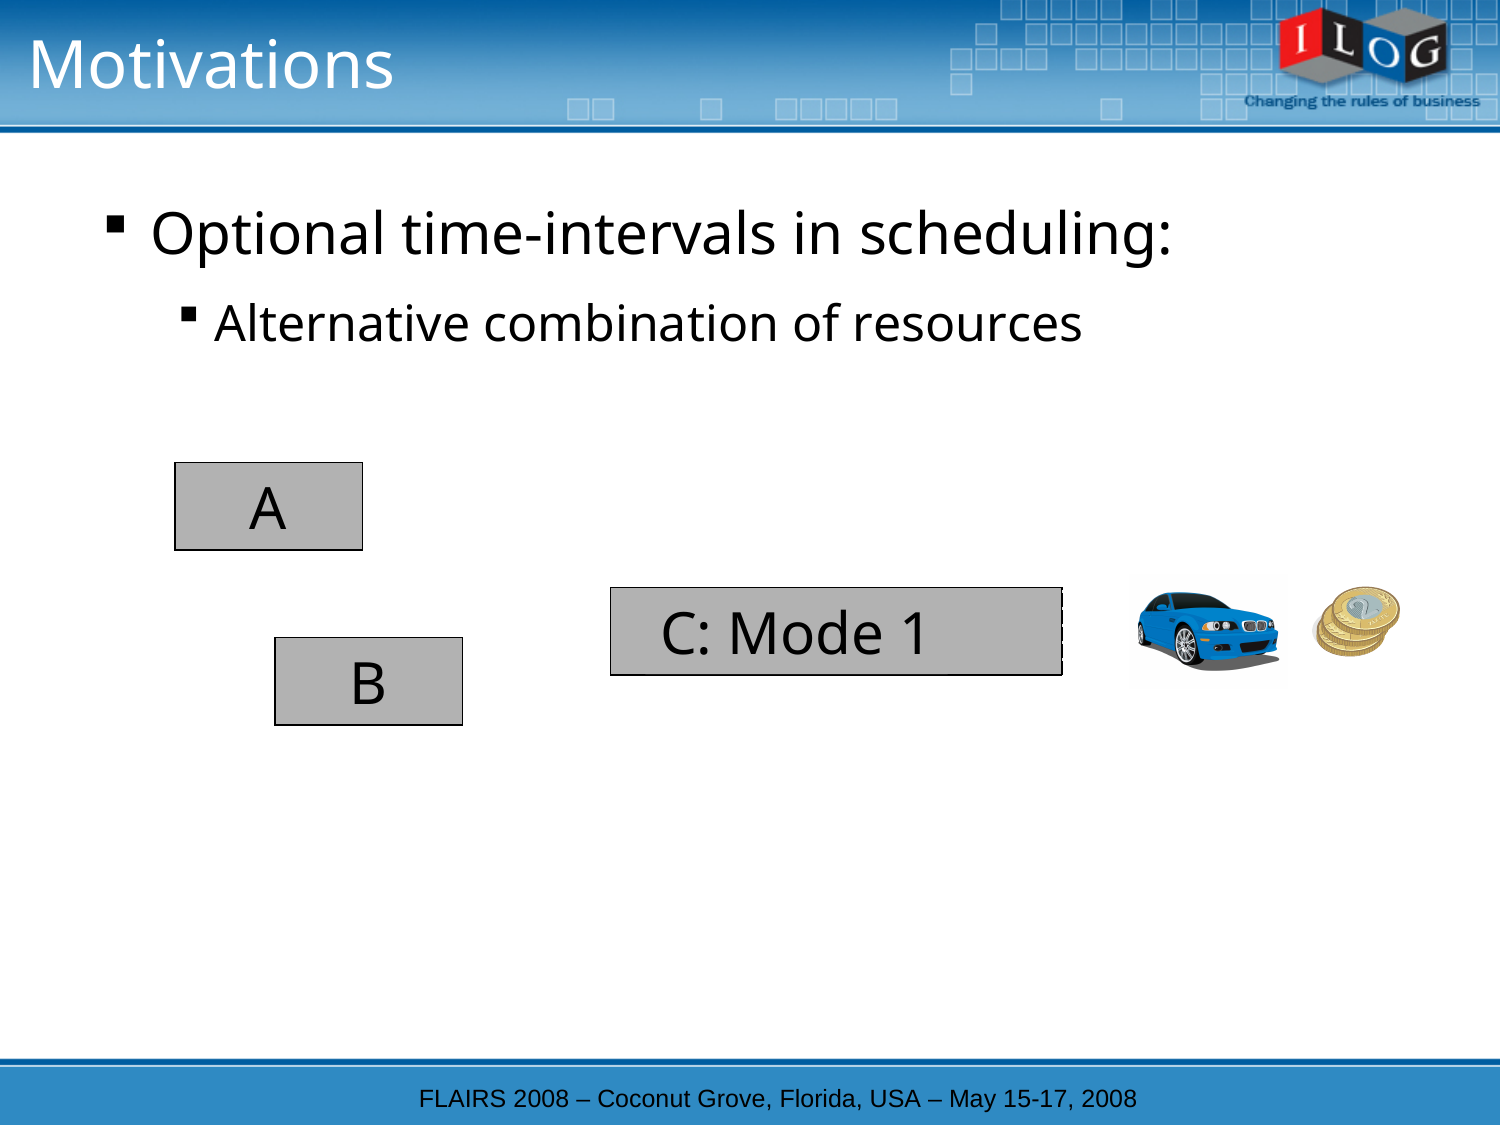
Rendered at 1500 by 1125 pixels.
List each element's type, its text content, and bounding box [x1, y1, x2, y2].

text_box A [174, 462, 363, 550]
text_box C: Mode 1 [645, 588, 948, 675]
title Motivations [12, 0, 1300, 144]
text_box [1321, 586, 1400, 647]
text_box [610, 587, 1063, 676]
picture [0, 0, 1500, 1125]
list Optional time-intervals in scheduling: Alternative combination of resources [87, 174, 1413, 1000]
text_box B [274, 637, 463, 726]
